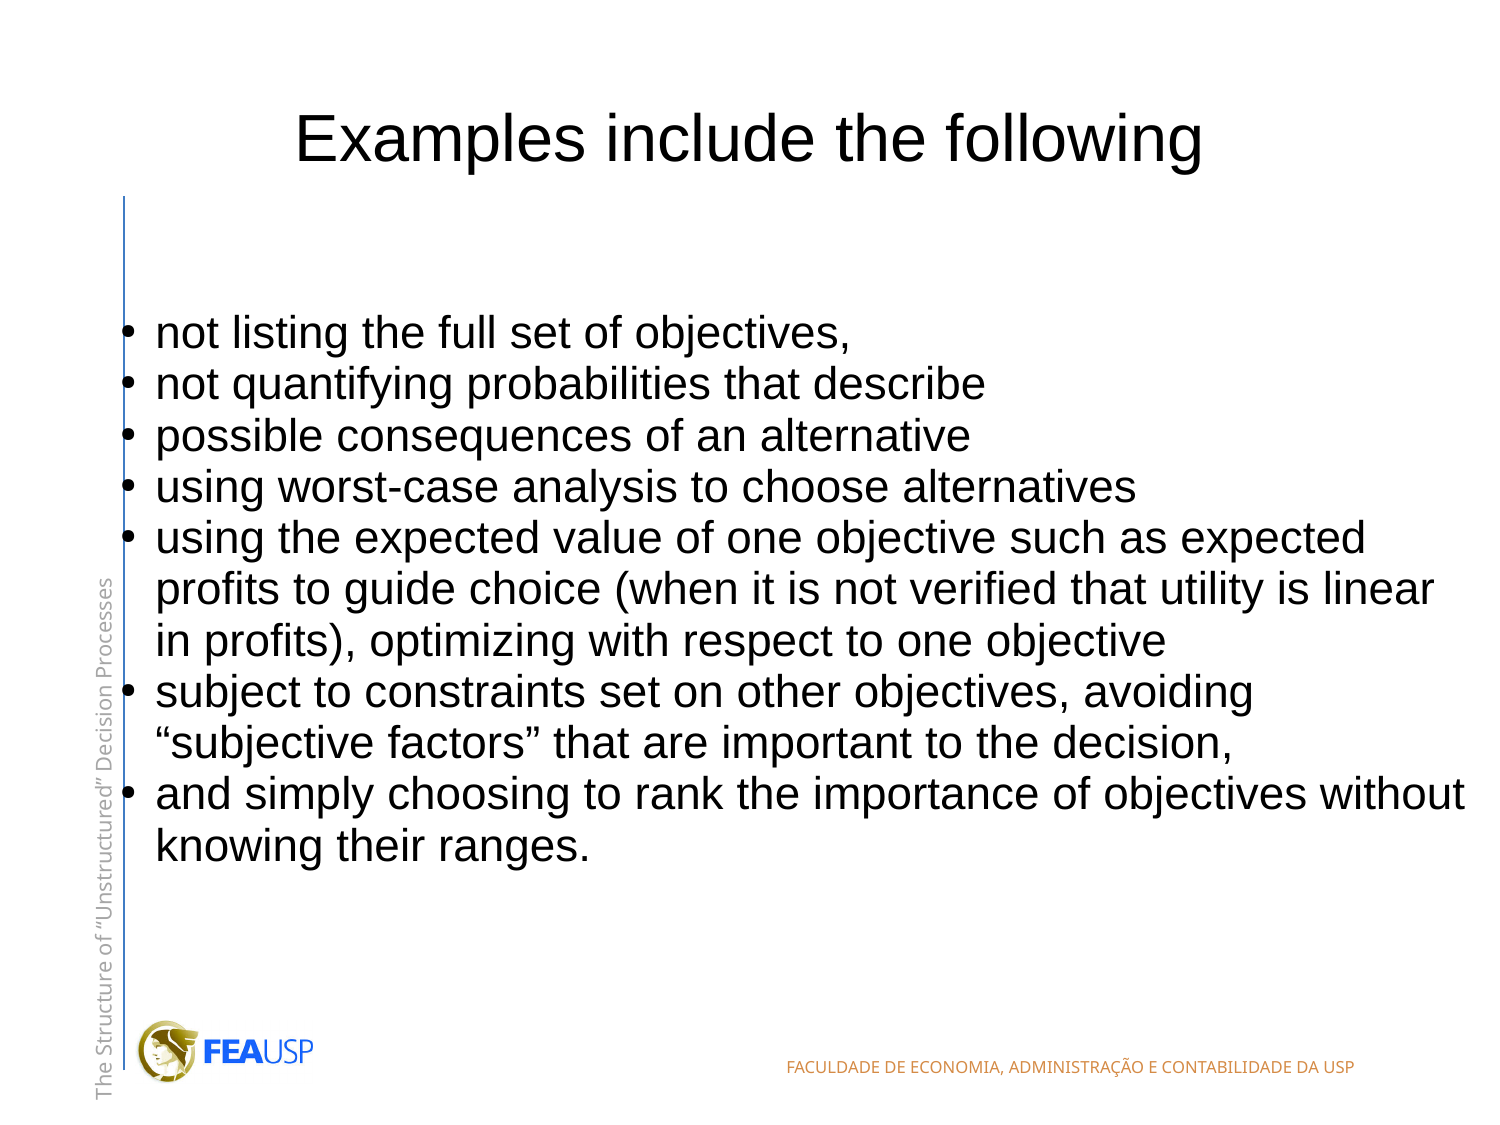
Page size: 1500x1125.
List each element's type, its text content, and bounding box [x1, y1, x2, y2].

title Examples include the following [75, 44, 1425, 233]
subtitle not listing the full set of objectives, not quantifying probabilities that describe possible consequences of an alternative using worst-case analysis to choose alternatives using the expected value of one objective such as expected profits to guide choice (when it is not verified that utility is linear in profits), optimizing with respect to one objective subject to constraints set on other objectives, avoiding “subjective factors” that are important to the decision, and simply choosing to rank the importance of objectives without knowing their ranges. [120, 262, 1470, 916]
picture [135, 1020, 313, 1084]
